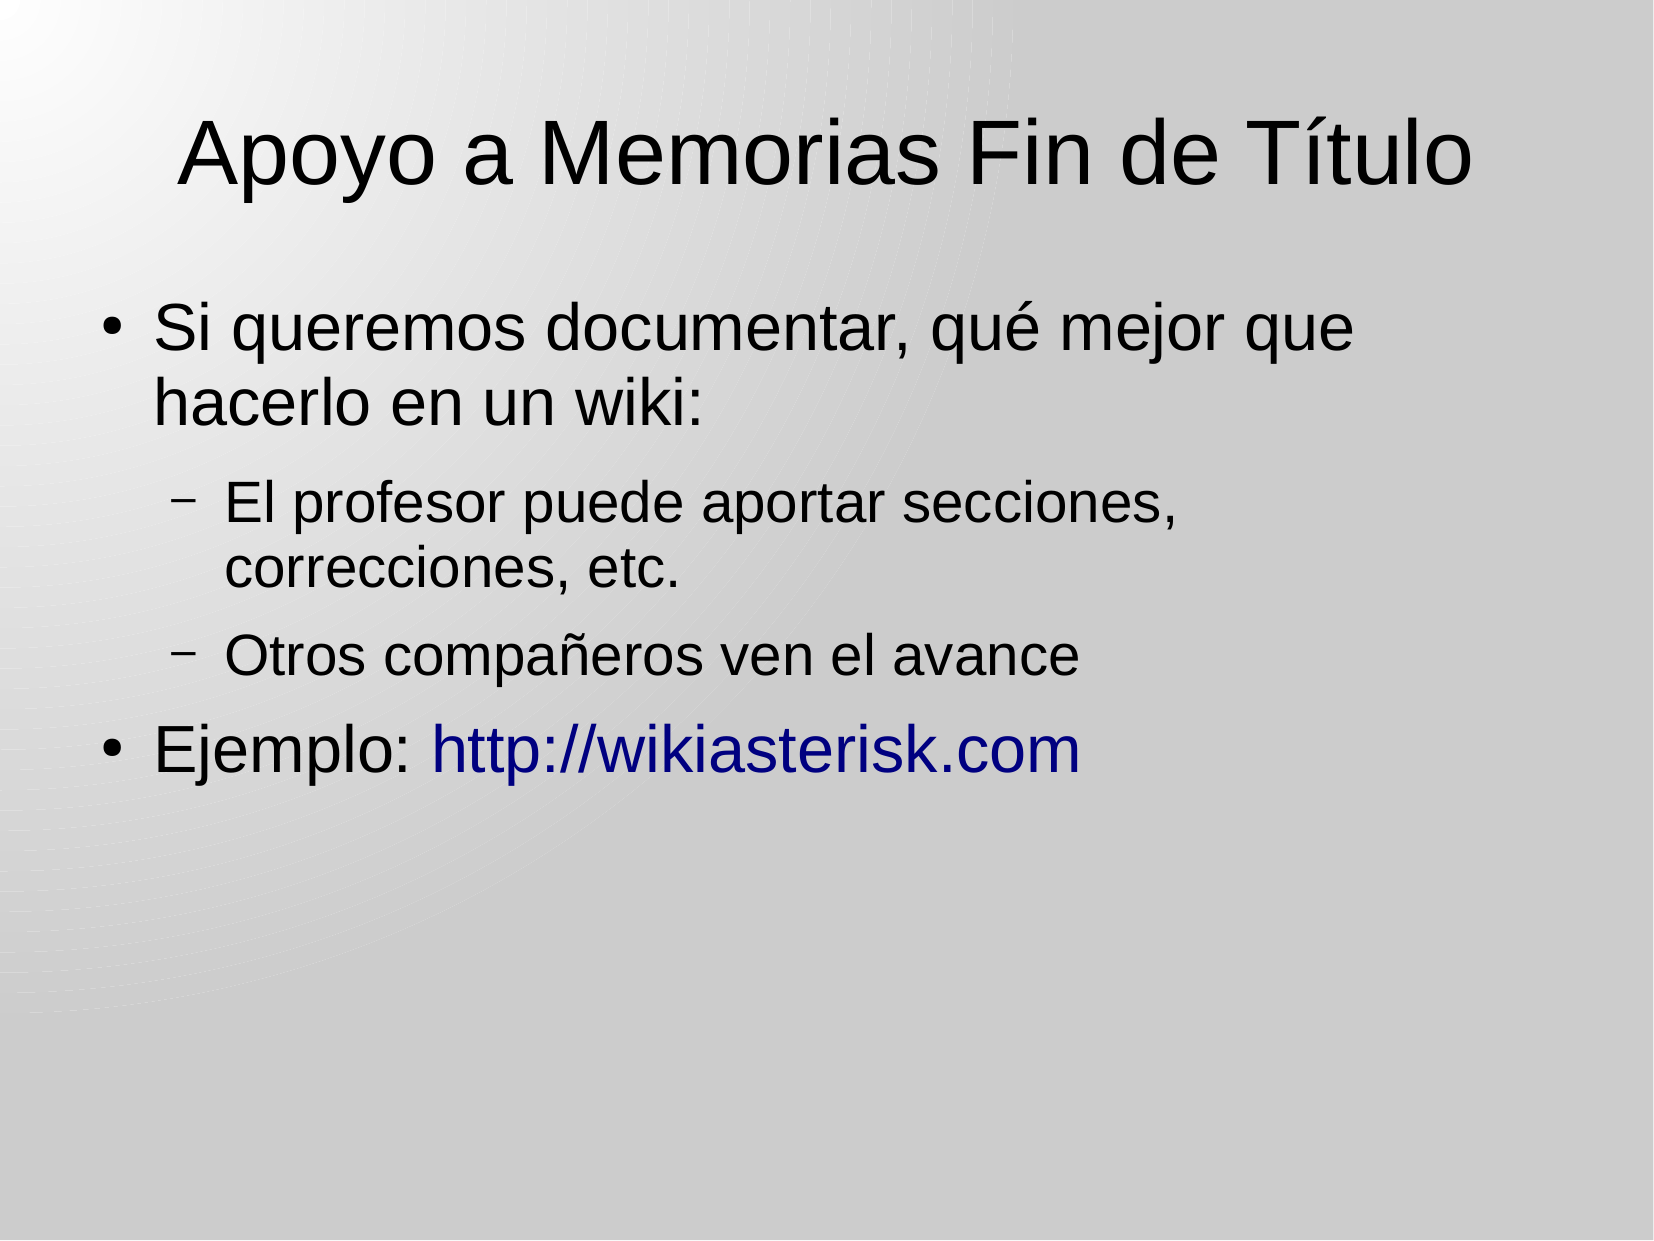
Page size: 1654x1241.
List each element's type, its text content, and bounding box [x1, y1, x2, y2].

list Si queremos documentar, qué mejor que hacerlo en un wiki: El profesor puede aportar secciones, correcciones, etc. Otros compañeros ven el avance Ejemplo: http://wikiasterisk.com [82, 290, 1538, 1109]
title Apoyo a Memorias Fin de Título [82, 49, 1571, 257]
